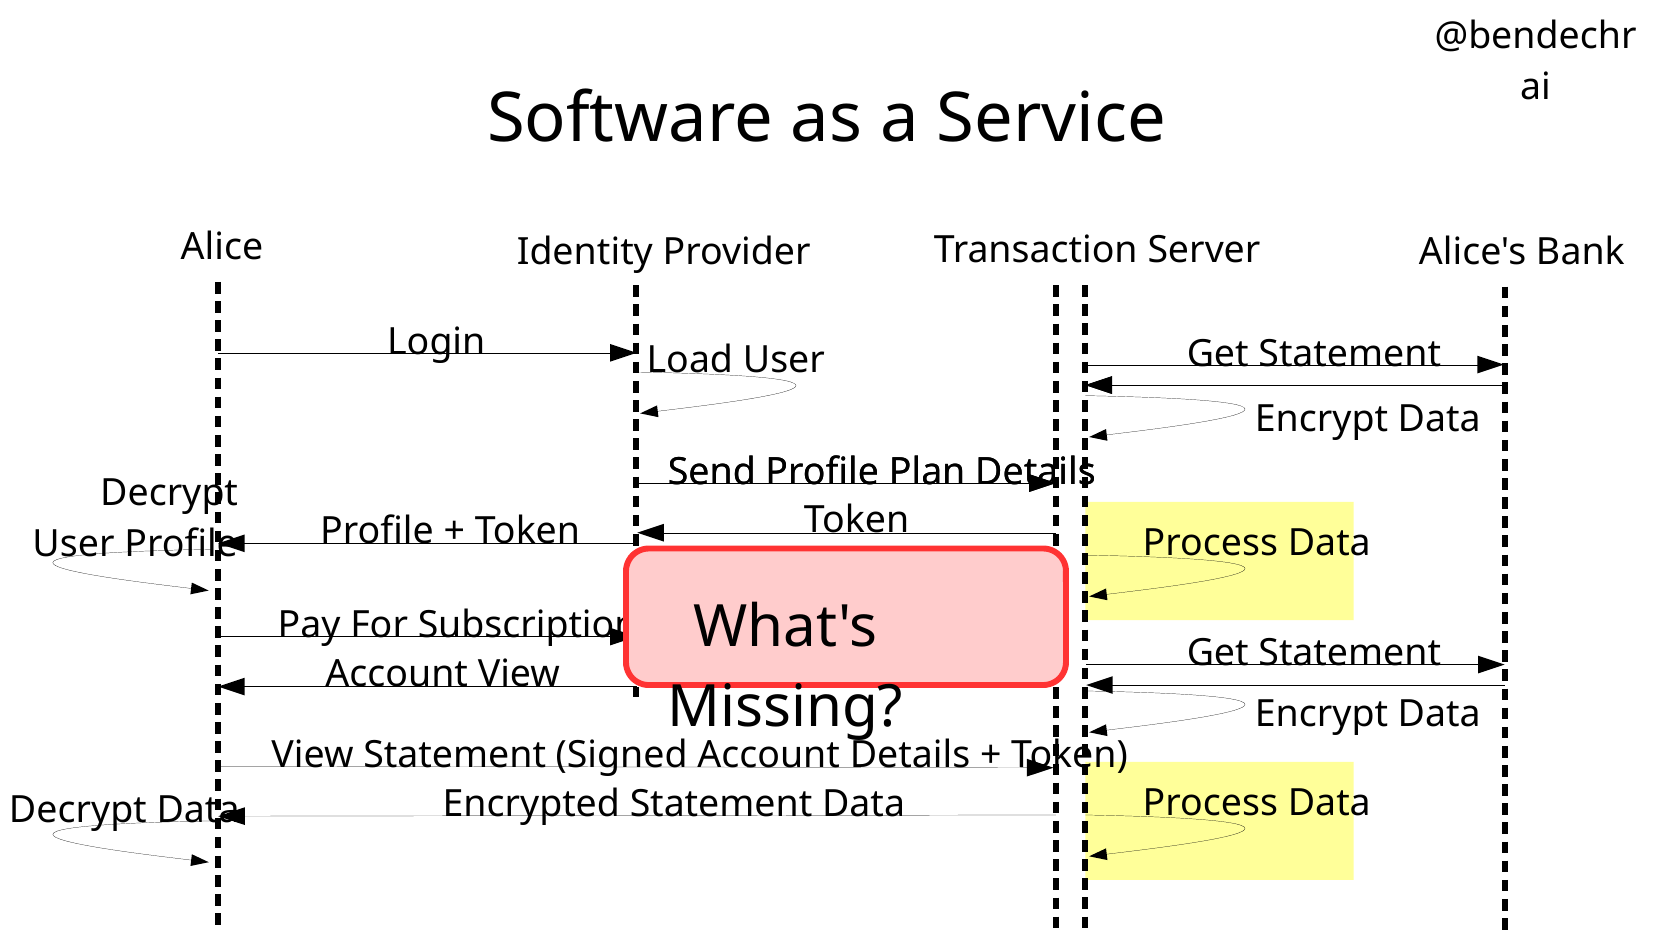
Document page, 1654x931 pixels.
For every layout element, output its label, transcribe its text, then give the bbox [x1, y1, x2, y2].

text_box Load User [631, 324, 972, 432]
text_box [1085, 501, 1354, 555]
text_box Process Data [1127, 767, 1354, 875]
text_box Account View [310, 639, 544, 698]
text_box Decrypt Data [0, 775, 225, 882]
text_box Send Profile Plan Details [653, 437, 1040, 495]
text_box Process Data [1127, 507, 1354, 615]
text_box [625, 548, 1067, 686]
text_box Encrypt Data [1240, 679, 1464, 786]
text_box [1085, 816, 1354, 880]
text_box View Statement (Signed Account Details + Token) [256, 720, 1018, 778]
text_box Token [789, 495, 904, 544]
text_box Profile + Token [305, 496, 550, 554]
text_box [1085, 556, 1354, 621]
text_box Alice [165, 212, 271, 271]
text_box Get Statement [1172, 618, 1419, 677]
text_box Alice's Bank [1404, 216, 1607, 275]
title Software as a Service [82, 37, 1571, 193]
text_box Pay For Subscription [262, 590, 592, 649]
text_box Encrypt Data [1240, 383, 1464, 491]
text_box Encrypted Statement Data [428, 768, 848, 827]
text_box Login [372, 306, 483, 365]
text_box Decrypt User Profile [17, 458, 218, 565]
text_box Get Statement [1172, 318, 1419, 377]
text_box Identity Provider [502, 217, 773, 275]
text_box [1085, 761, 1240, 815]
text_box What's Missing? [652, 577, 1056, 668]
text_box Transaction Server [919, 215, 1221, 274]
